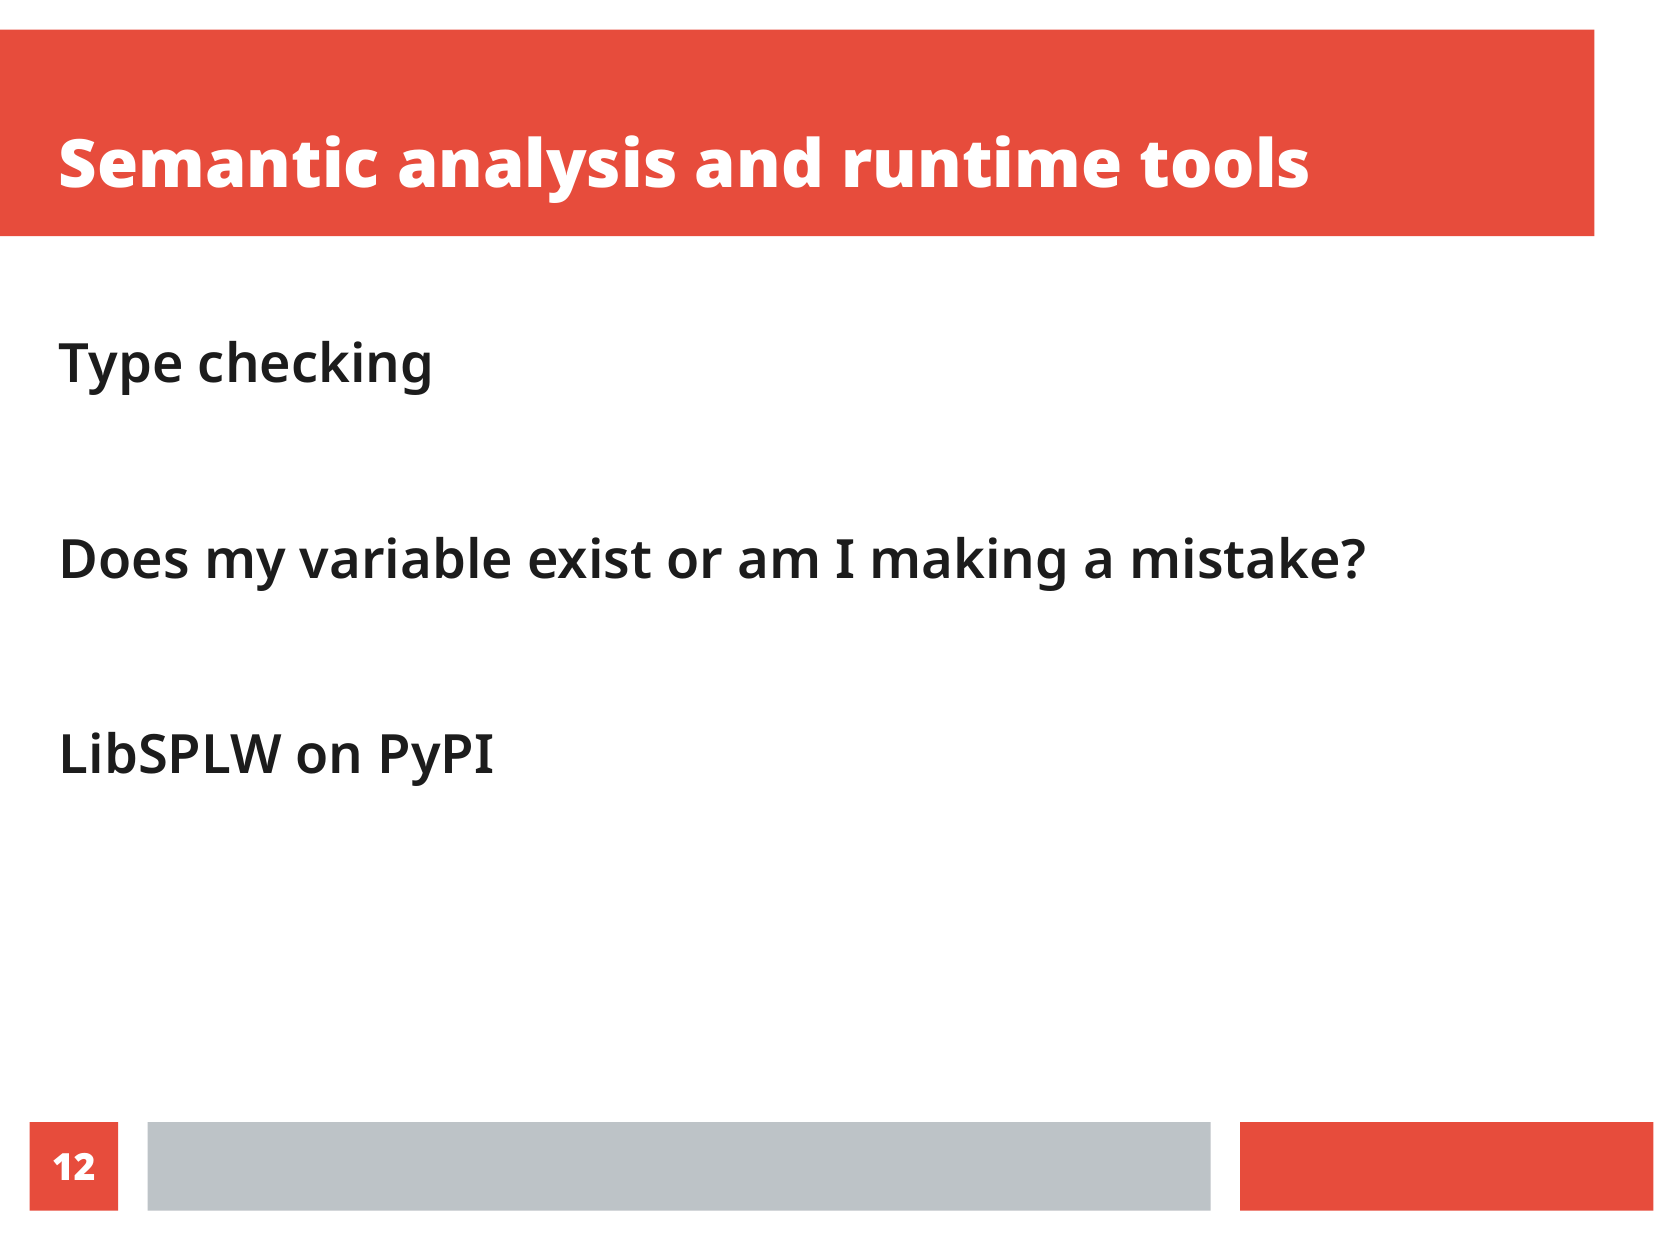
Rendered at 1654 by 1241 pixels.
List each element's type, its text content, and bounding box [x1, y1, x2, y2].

list Type checking Does my variable exist or am I making a mistake? LibSPLW on PyPI [59, 324, 1565, 1093]
title Semantic analysis and runtime tools [59, 59, 1595, 207]
